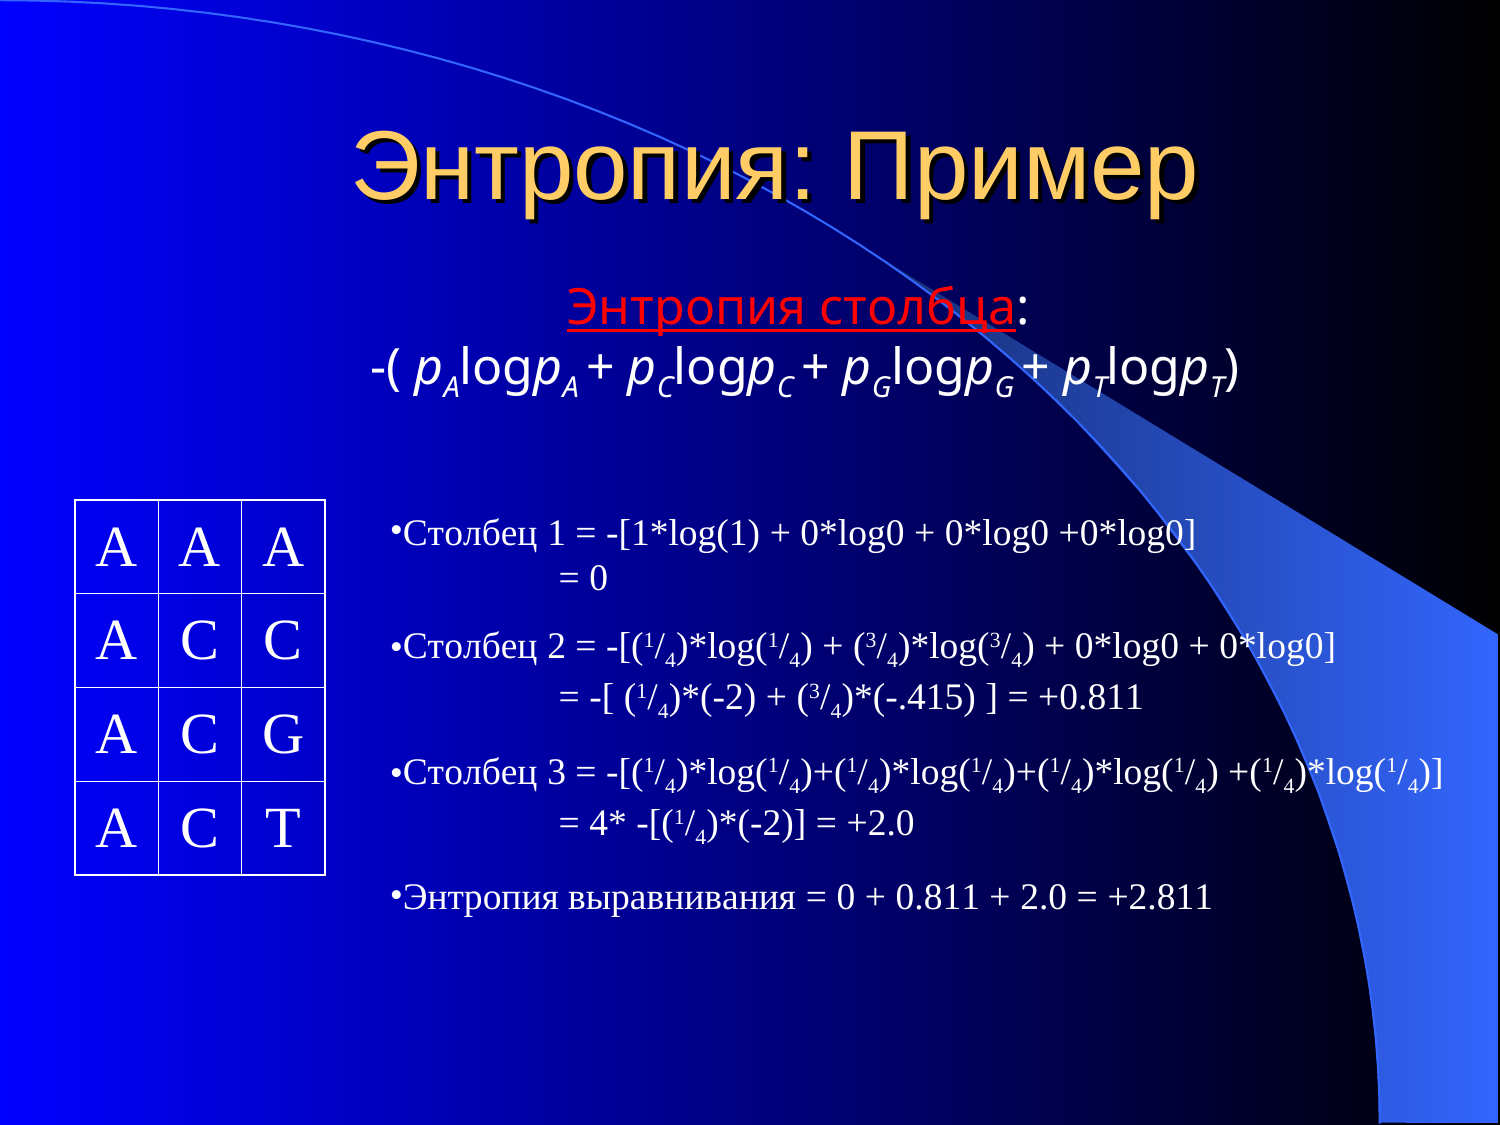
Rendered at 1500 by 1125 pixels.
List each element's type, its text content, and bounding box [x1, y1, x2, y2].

table_cell A [76, 688, 158, 781]
text_box Столбец 1 = -[1*log(1) + 0*log0 + 0*log0 +0*log0] = 0 Столбец 2 = -[(1/4)*log(1/4) + (3/4)*log(3/4) + 0*log0 + 0*log0] = -[ (1/4)*(-2) + (3/4)*(-.415) ] = +0.811 Столбец 3 = -[(1/4)*log(1/4)+(1/4)*log(1/4)+(1/4)*log(1/4) +(1/4)*log(1/4)] = 4* -[(1/4)*(-2)] = +2.0 Энтропия выравнивания = 0 + 0.811 + 2.0 = +2.811 [374, 499, 1476, 926]
table_cell T [242, 782, 324, 874]
table_cell A [76, 782, 158, 874]
table_cell A [76, 594, 158, 687]
table_header A [159, 501, 241, 593]
table_header A [76, 501, 158, 593]
table_cell C [242, 594, 324, 687]
title Энтропия: Пример [74, 87, 1475, 233]
text_box Энтропия столбца: -( pAlogpA + pClogpC + pGlogpG + pTlogpT) [242, 267, 1355, 411]
table_header A [242, 501, 324, 593]
table_cell C [159, 594, 241, 687]
table_cell G [242, 688, 324, 781]
table_cell C [159, 782, 241, 874]
table_cell C [159, 688, 241, 781]
